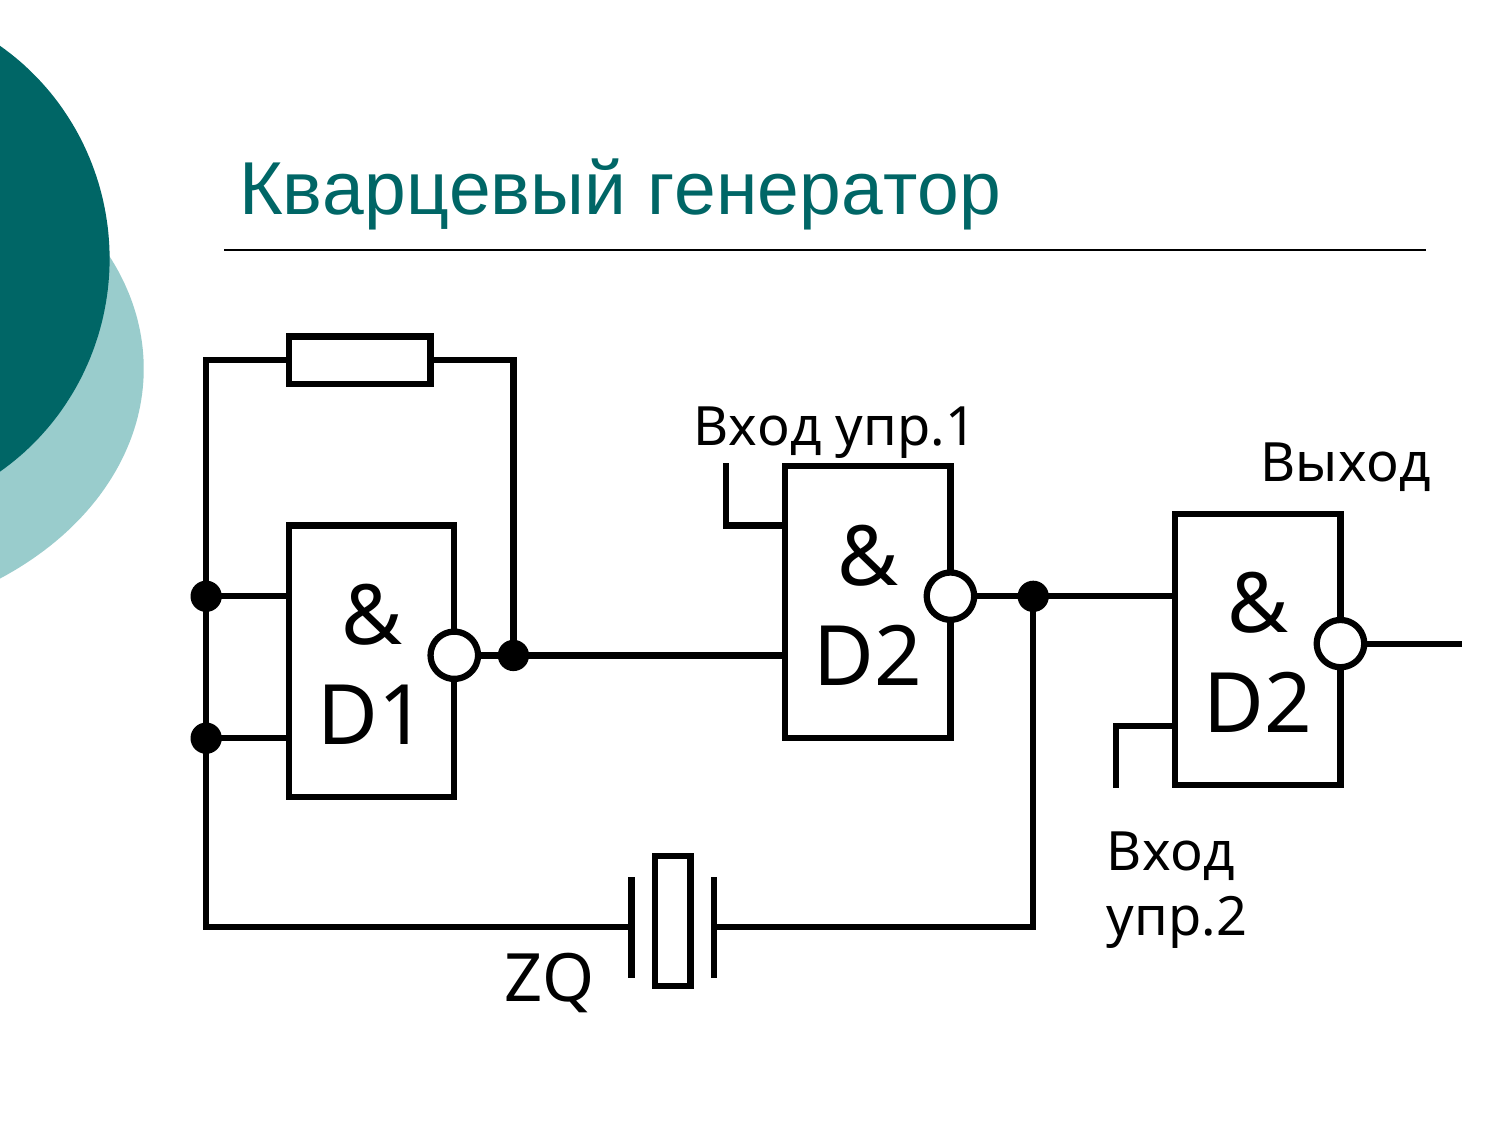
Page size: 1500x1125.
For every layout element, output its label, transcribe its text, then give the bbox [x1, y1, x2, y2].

text_box Вход упр.1 [678, 383, 1081, 465]
text_box ZQ [489, 926, 656, 1023]
text_box [1316, 620, 1365, 668]
text_box [288, 336, 431, 384]
title Кварцевый генератор [224, 49, 1425, 237]
text_box & D2 [1175, 513, 1341, 786]
text_box [430, 631, 478, 679]
text_box [926, 572, 974, 620]
text_box Вход упр.2 [1092, 808, 1364, 955]
text_box & D2 [785, 466, 951, 739]
text_box Выход [1245, 419, 1459, 500]
text_box & D1 [288, 525, 455, 798]
